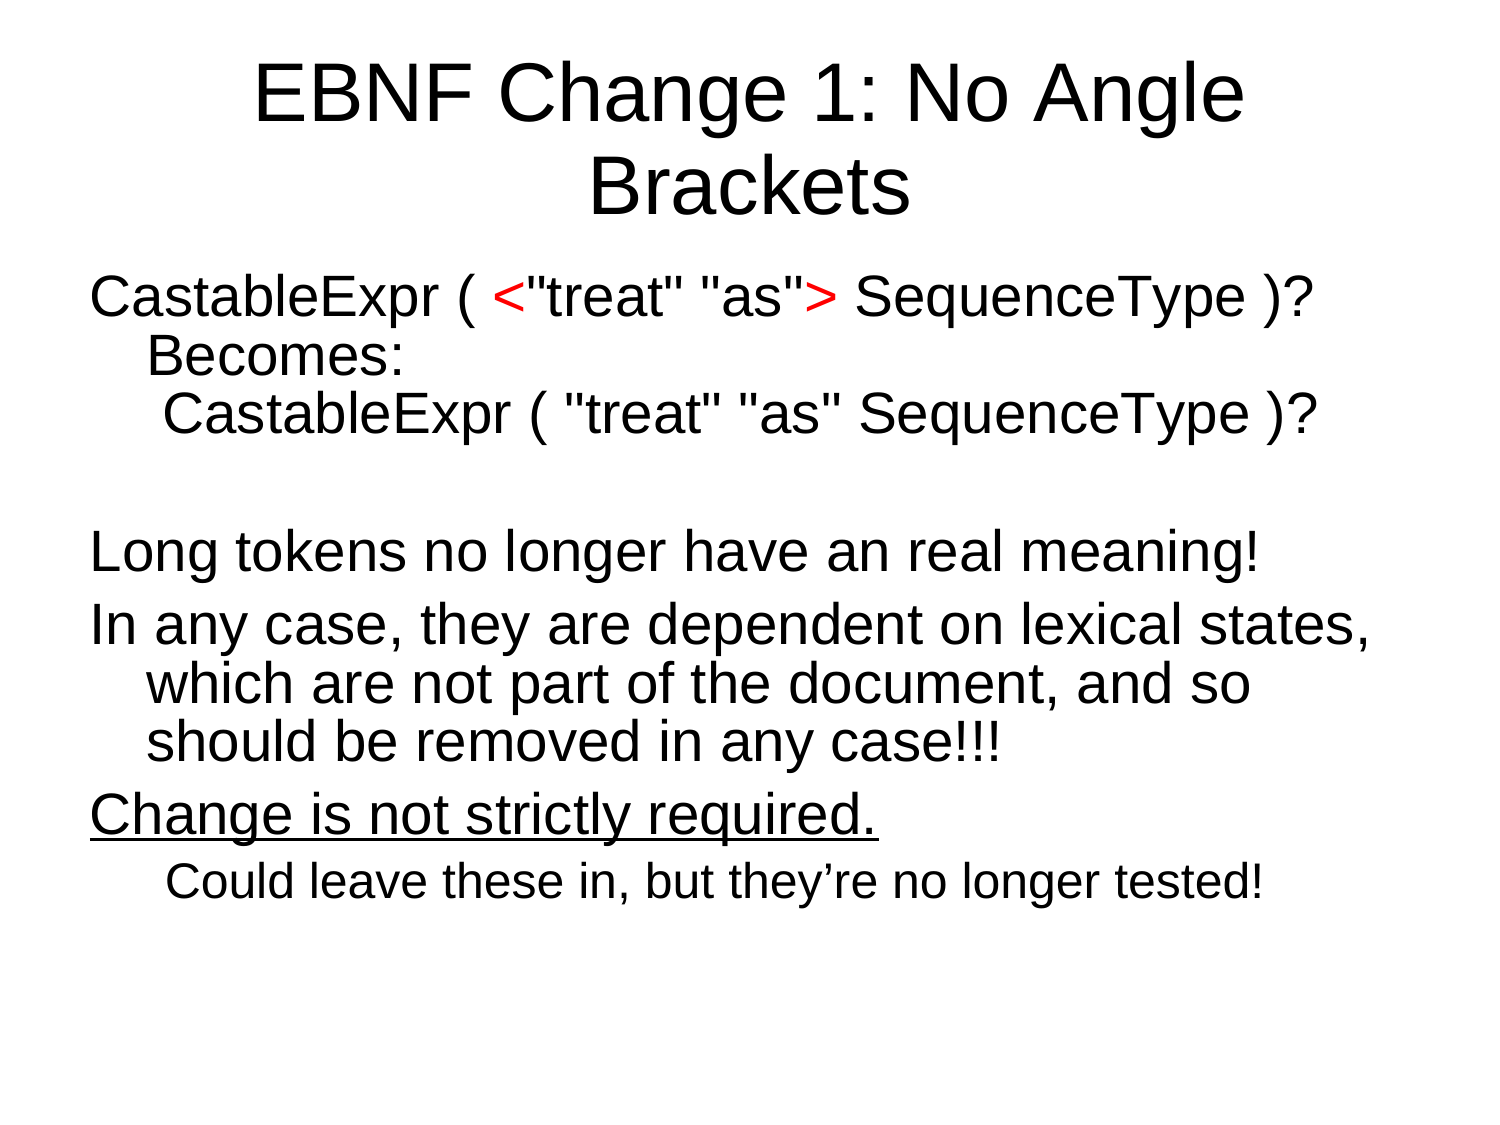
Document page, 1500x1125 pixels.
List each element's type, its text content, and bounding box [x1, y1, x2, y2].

title EBNF Change 1: No Angle Brackets [75, 31, 1426, 247]
list CastableExpr ( <"treat" "as"> SequenceType )? Becomes: CastableExpr ( "treat" "as" SequenceType )? Long tokens no longer have an real meaning! In any case, they are dependent on lexical states, which are not part of the document, and so should be removed in any case!!! Change is not strictly required. Could leave these in, but they’re no longer tested! [75, 262, 1426, 1006]
